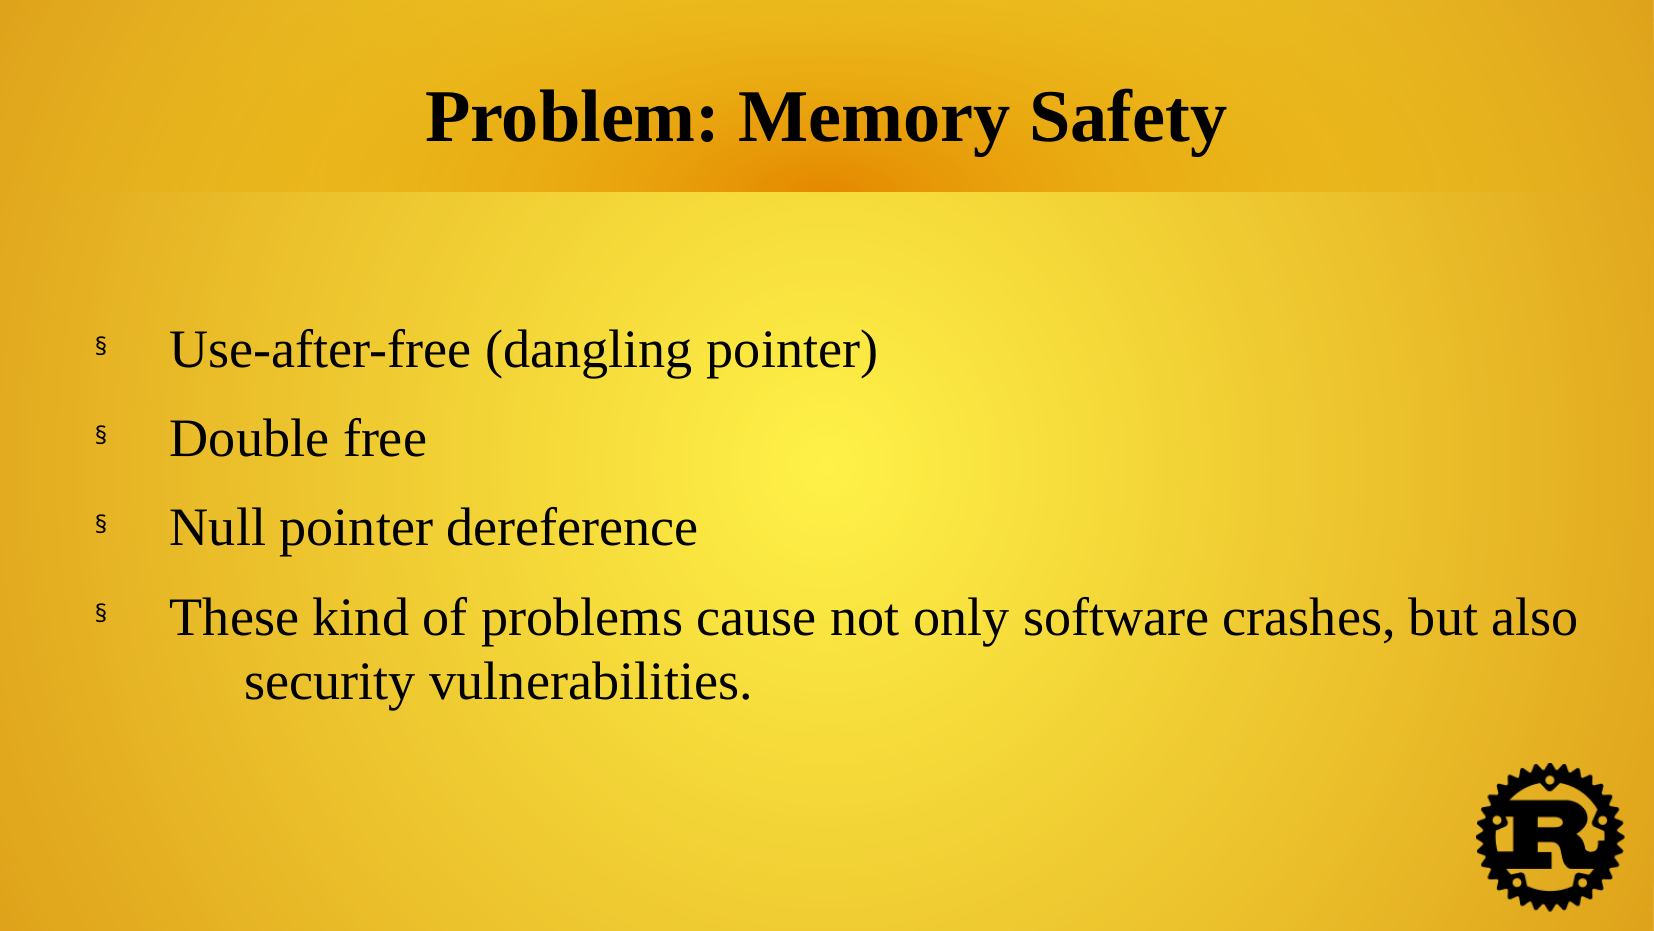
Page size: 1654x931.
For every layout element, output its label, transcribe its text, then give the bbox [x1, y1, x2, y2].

title Problem: Memory Safety [82, 35, 1571, 189]
picture [1476, 763, 1627, 914]
list Use-after-free (dangling pointer) Double free Null pointer dereference These kind of problems cause not only software crashes, but also security vulnerabilities. [94, 224, 1654, 764]
